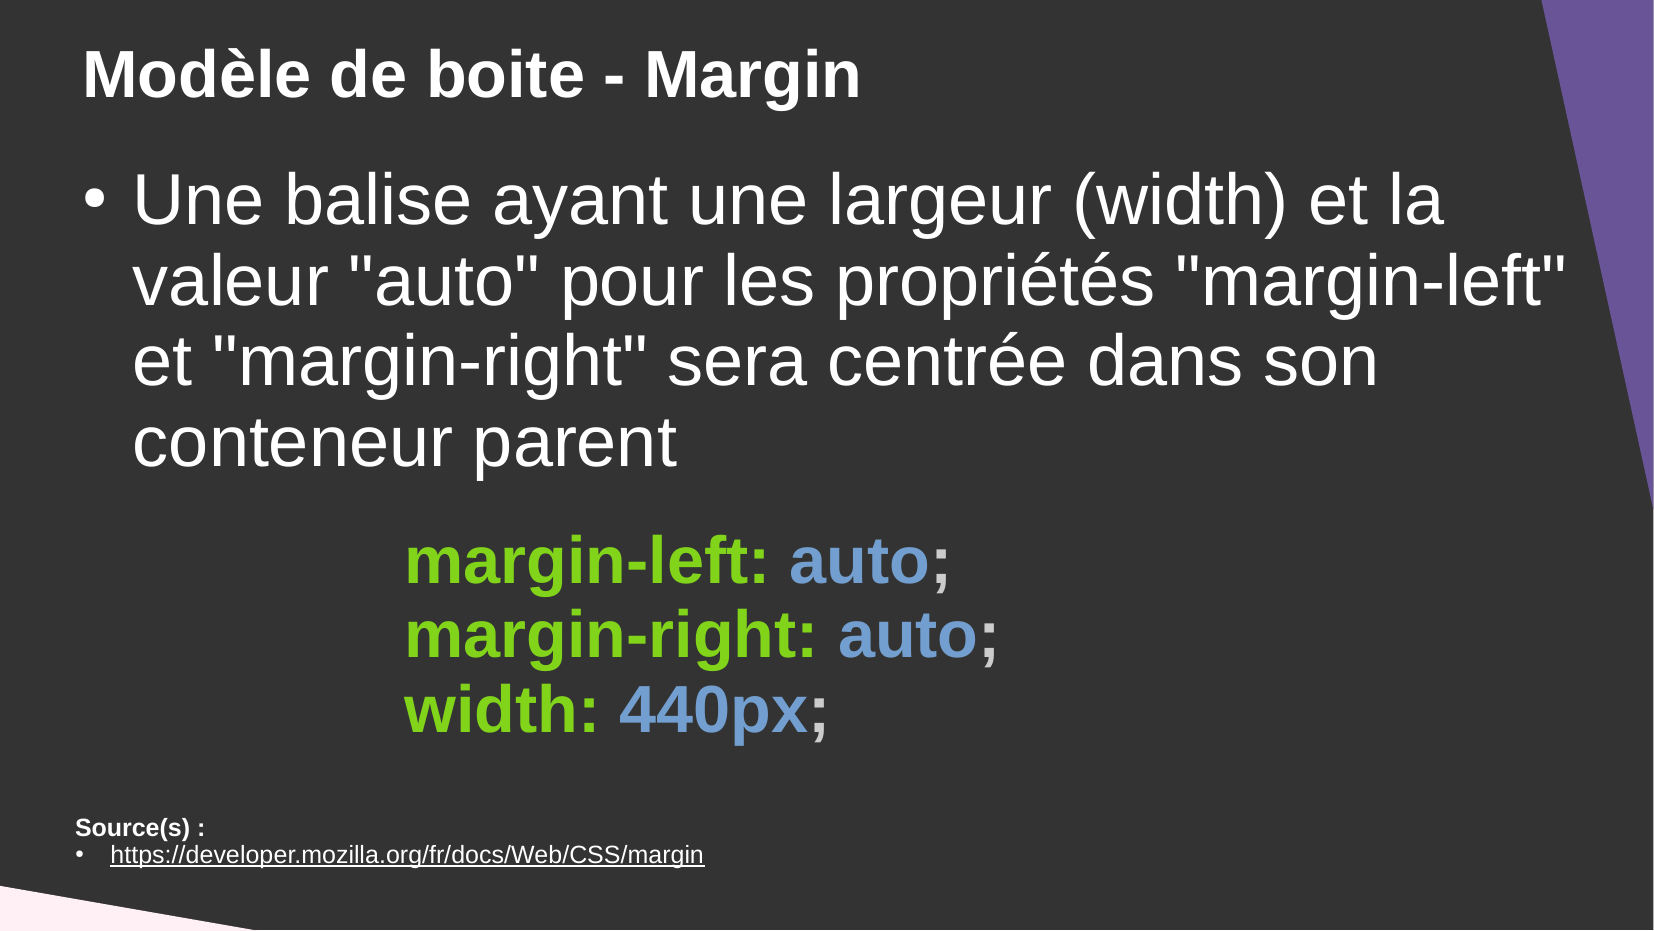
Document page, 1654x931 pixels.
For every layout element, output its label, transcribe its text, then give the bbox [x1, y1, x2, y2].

text_box [1541, 0, 1654, 513]
title Modèle de boite - Margin [82, 37, 1312, 112]
text_box margin-left: auto; margin-right: auto; width: 440px; [389, 515, 1264, 755]
list Une balise ayant une largeur (width) et la valeur "auto" pour les propriétés "margin-left" et "margin-right" sera centrée dans son conteneur parent [64, 159, 1604, 485]
text_box Source(s) : https://developer.mozilla.org/fr/docs/Web/CSS/margin [60, 805, 1546, 913]
text_box [0, 885, 260, 931]
